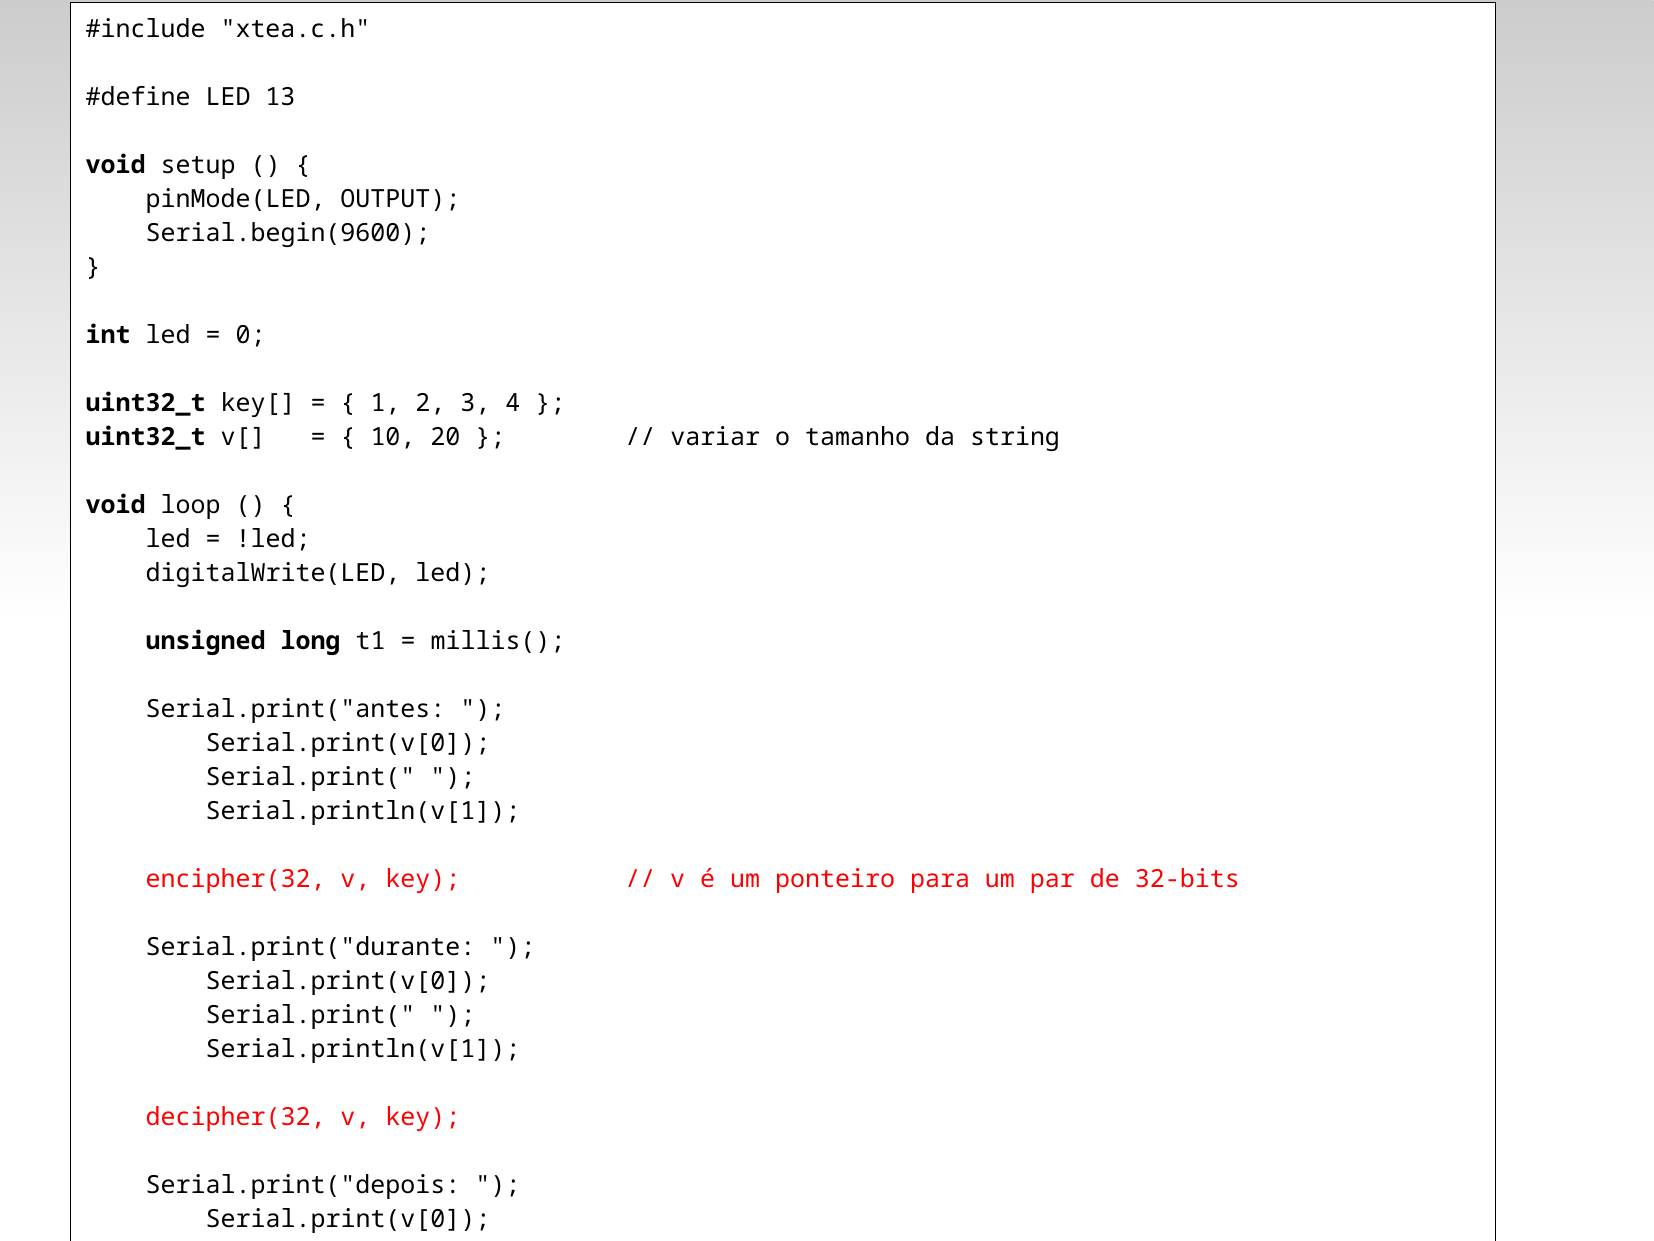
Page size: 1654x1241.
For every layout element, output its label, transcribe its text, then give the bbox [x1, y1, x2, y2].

text_box #include "xtea.c.h" #define LED 13 void setup () { pinMode(LED, OUTPUT); Serial.begin(9600); } int led = 0; uint32_t key[] = { 1, 2, 3, 4 }; uint32_t v[] = { 10, 20 }; // variar o tamanho da string void loop () { led = !led; digitalWrite(LED, led); unsigned long t1 = millis(); Serial.print("antes: "); Serial.print(v[0]); Serial.print(" "); Serial.println(v[1]); encipher(32, v, key); // v é um ponteiro para um par de 32-bits Serial.print("durante: "); Serial.print(v[0]); Serial.print(" "); Serial.println(v[1]); decipher(32, v, key); Serial.print("depois: "); Serial.print(v[0]); Serial.print(" "); Serial.println(v[1]); unsigned long t2 = millis(); Serial.println(t2-t1); } [70, 2, 1496, 1241]
